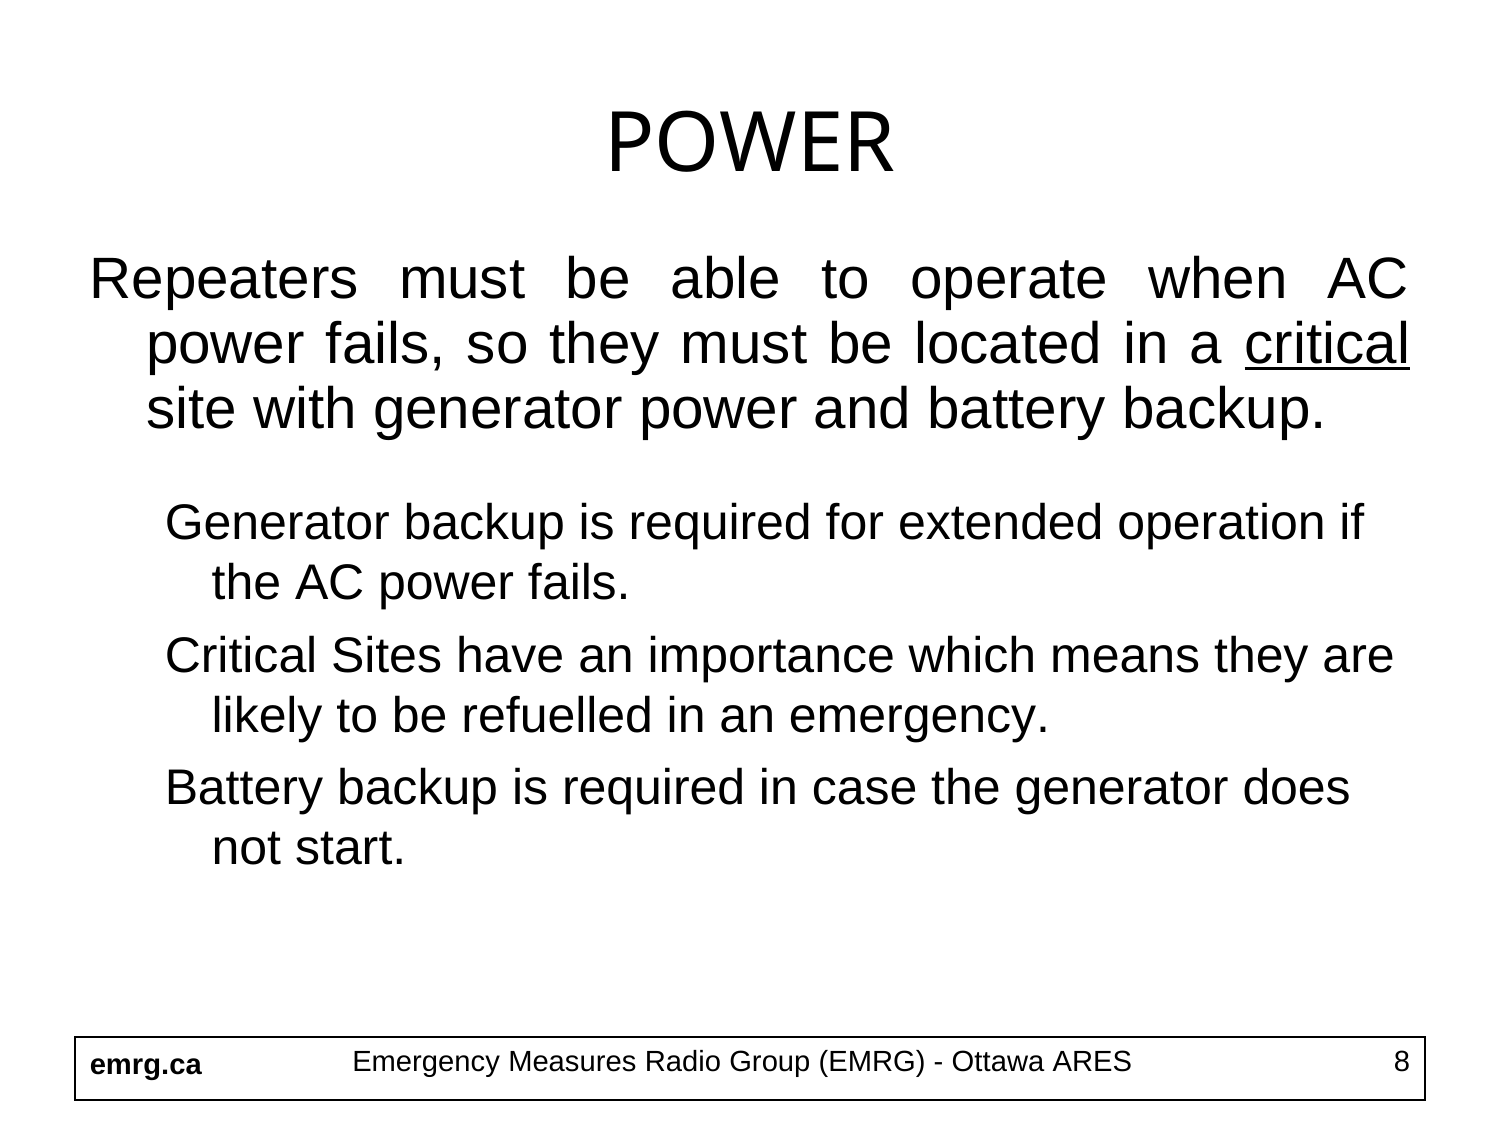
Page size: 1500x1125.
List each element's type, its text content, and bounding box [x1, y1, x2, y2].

list Repeaters must be able to operate when AC power fails, so they must be located in a critical site with generator power and battery backup. [75, 238, 1426, 482]
text_box Generator backup is required for extended operation if the AC power fails. Critical Sites have an importance which means they are likely to be refuelled in an emergency. Battery backup is required in case the generator does not start. [75, 482, 1426, 915]
title POWER [75, 45, 1426, 233]
